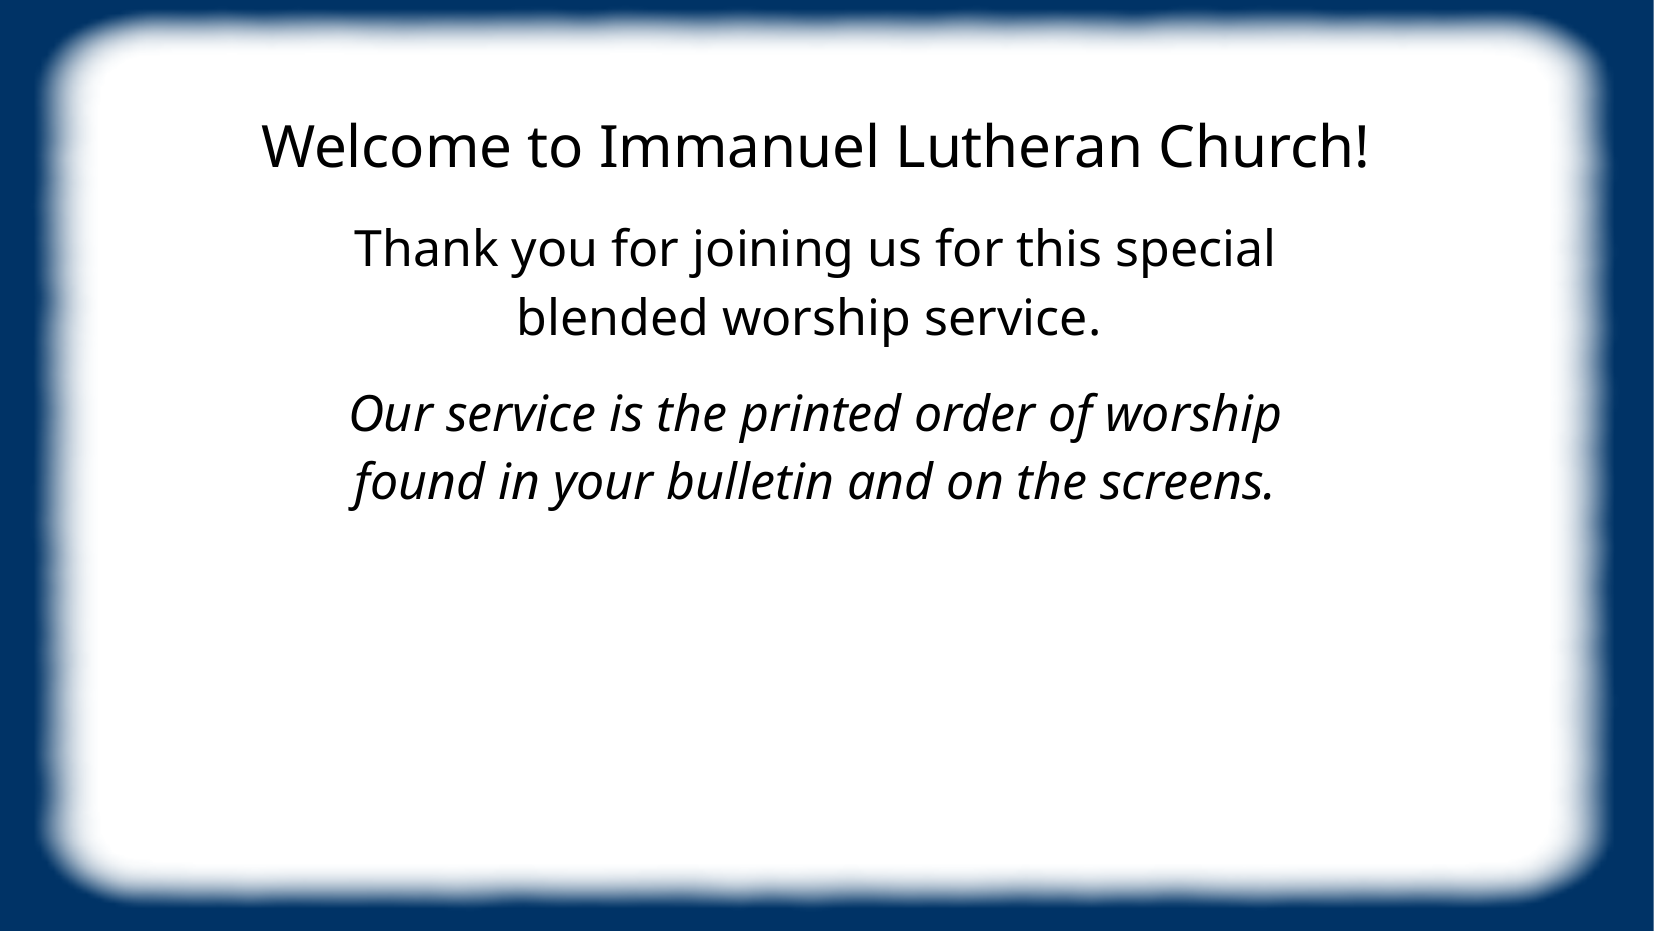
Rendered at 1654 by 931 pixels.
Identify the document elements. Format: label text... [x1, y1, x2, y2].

title Welcome to Immanuel Lutheran Church! Thank you for joining us for this special blended worship service. Our service is the printed order of worship found in your bulletin and on the screens. [71, 111, 1561, 509]
picture [0, 0, 1654, 931]
